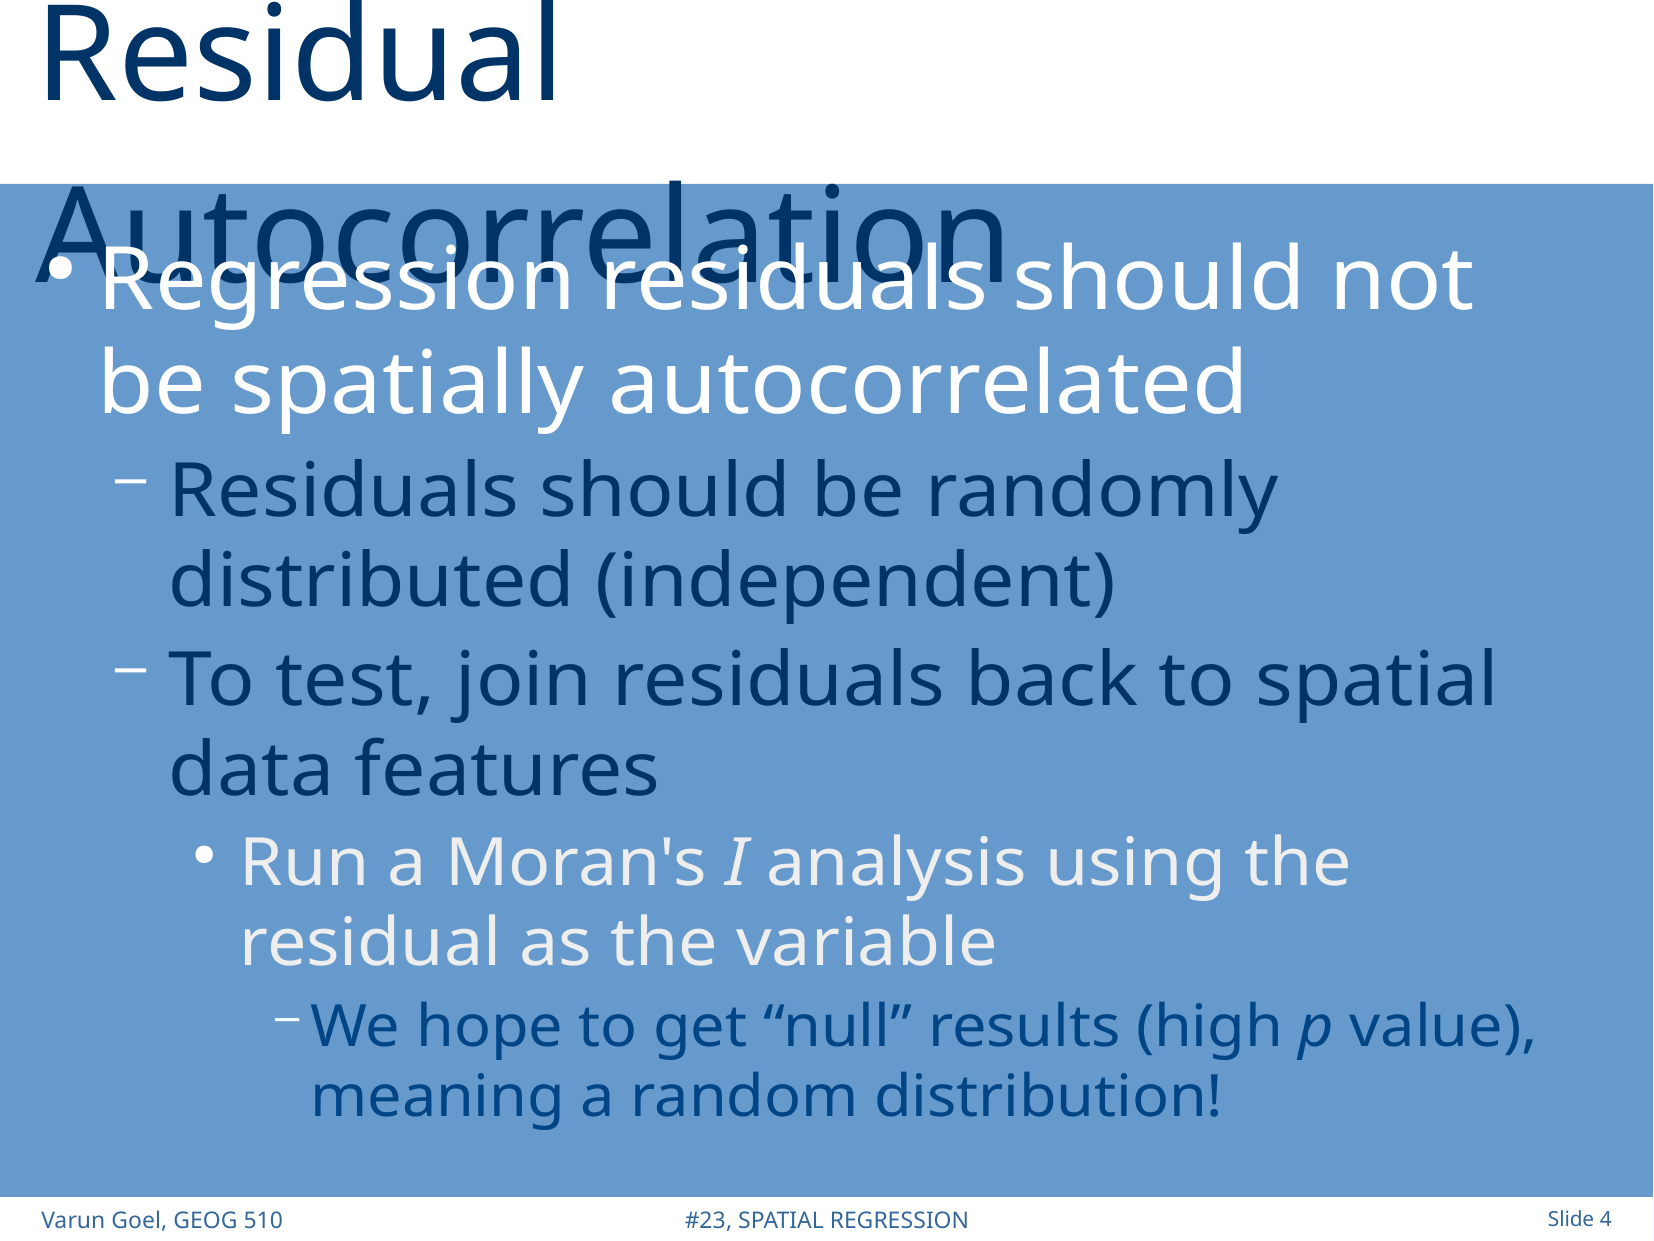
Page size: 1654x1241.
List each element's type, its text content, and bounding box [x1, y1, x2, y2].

list Regression residuals should not be spatially autocorrelated Residuals should be randomly distributed (independent) To test, join residuals back to spatial data features Run a Moran's I analysis using the residual as the variable We hope to get “null” results (high p value), meaning a random distribution! [26, 225, 1601, 1148]
title Residual Autocorrelation [35, 35, 1573, 225]
